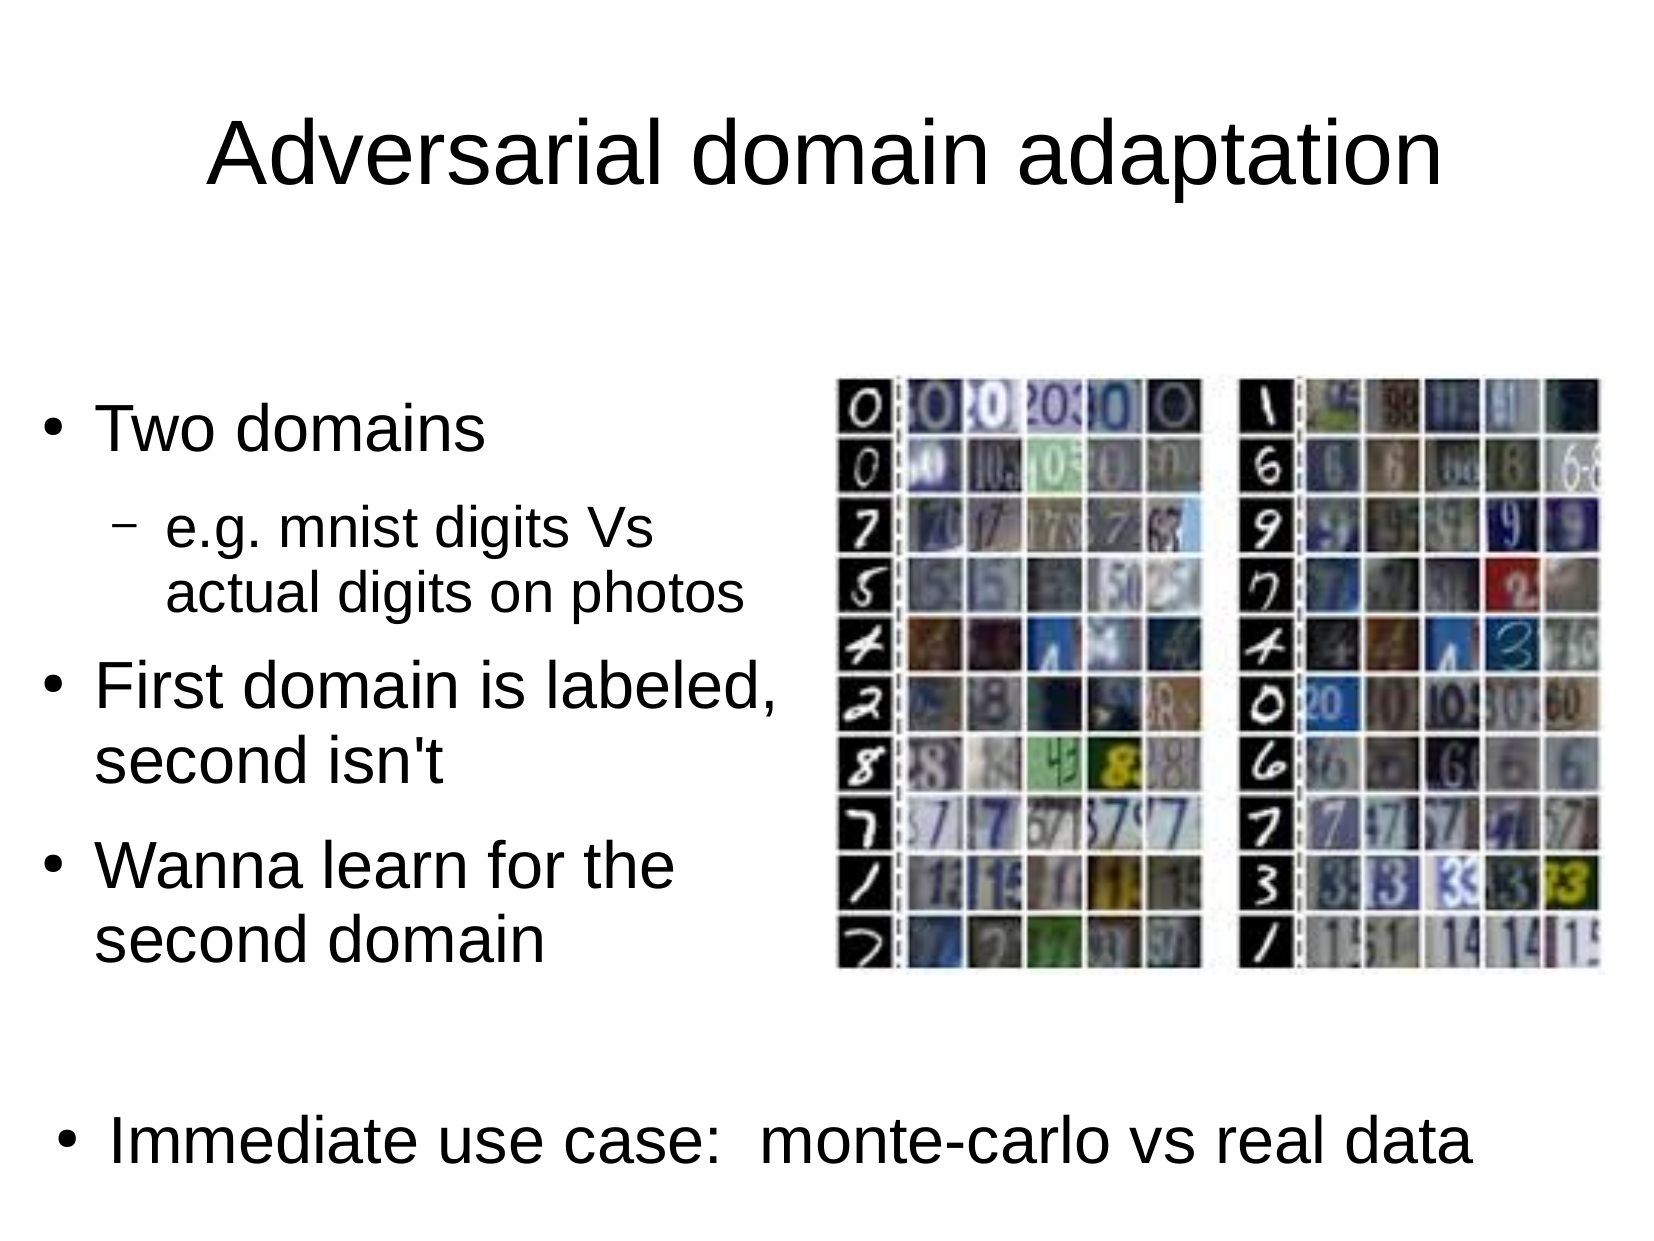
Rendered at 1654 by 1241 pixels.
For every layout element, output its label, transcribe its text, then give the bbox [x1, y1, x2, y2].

picture [834, 374, 1605, 976]
title Adversarial domain adaptation [82, 49, 1571, 257]
text_box Immediate use case: monte-carlo vs real data [37, 1102, 1654, 1193]
list Two domains e.g. mnist digits Vs actual digits on photos First domain is labeled, second isn't Wanna learn for the second domain [23, 390, 826, 1241]
